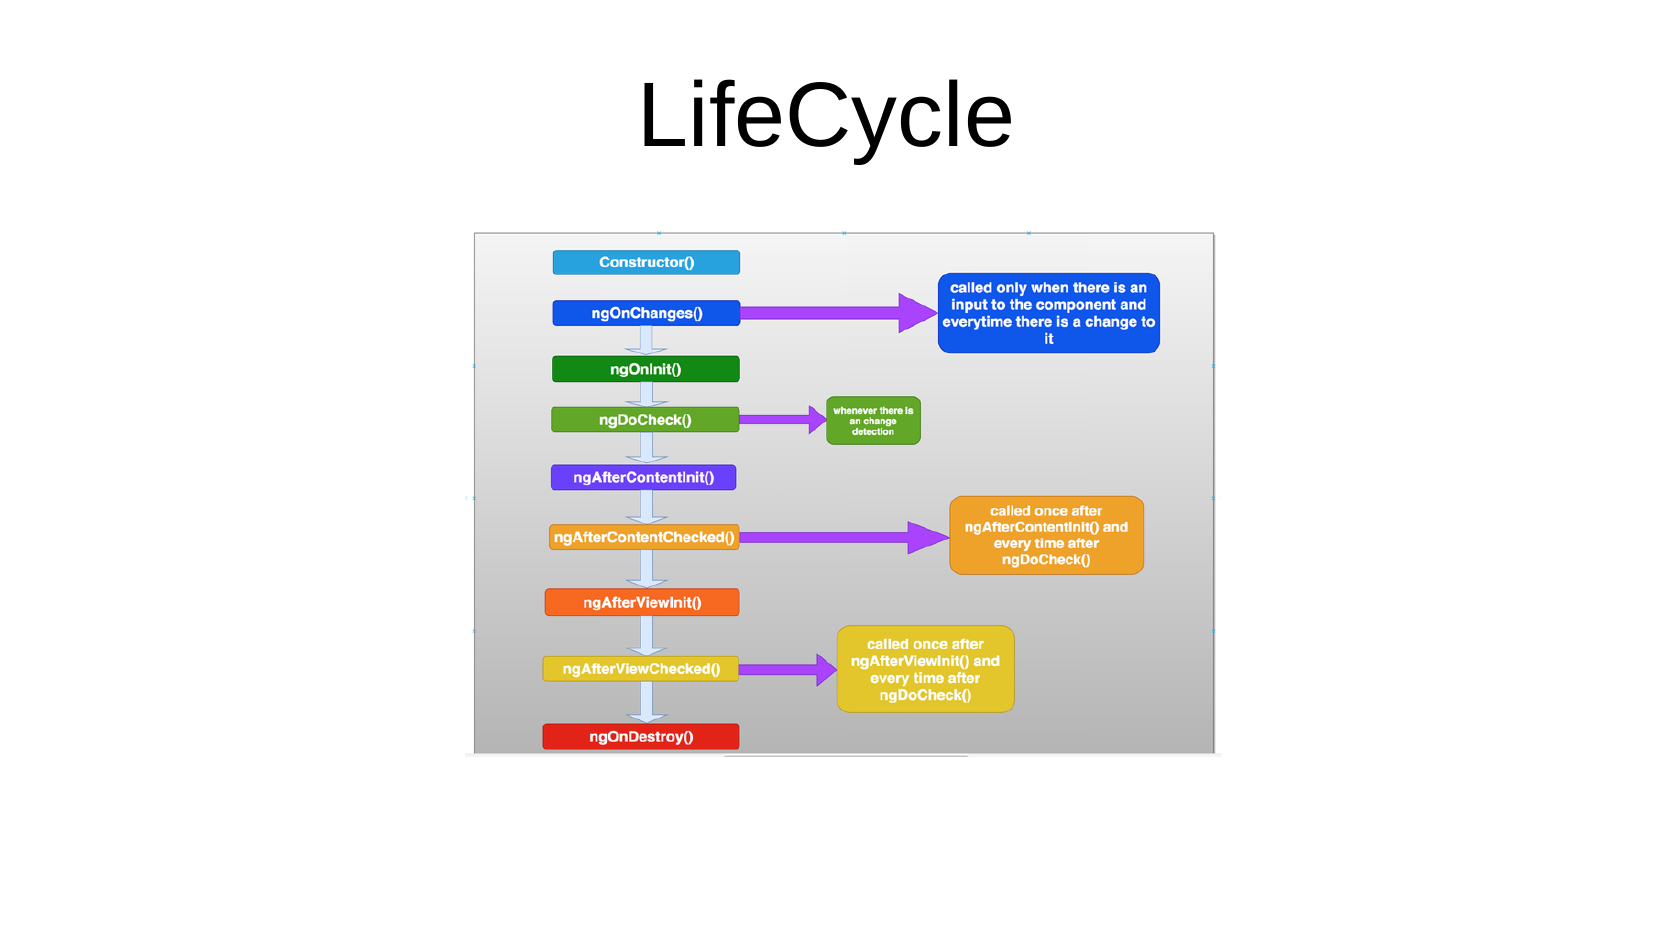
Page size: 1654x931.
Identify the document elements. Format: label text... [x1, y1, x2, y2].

title LifeCycle [82, 37, 1571, 193]
picture [465, 228, 1221, 758]
